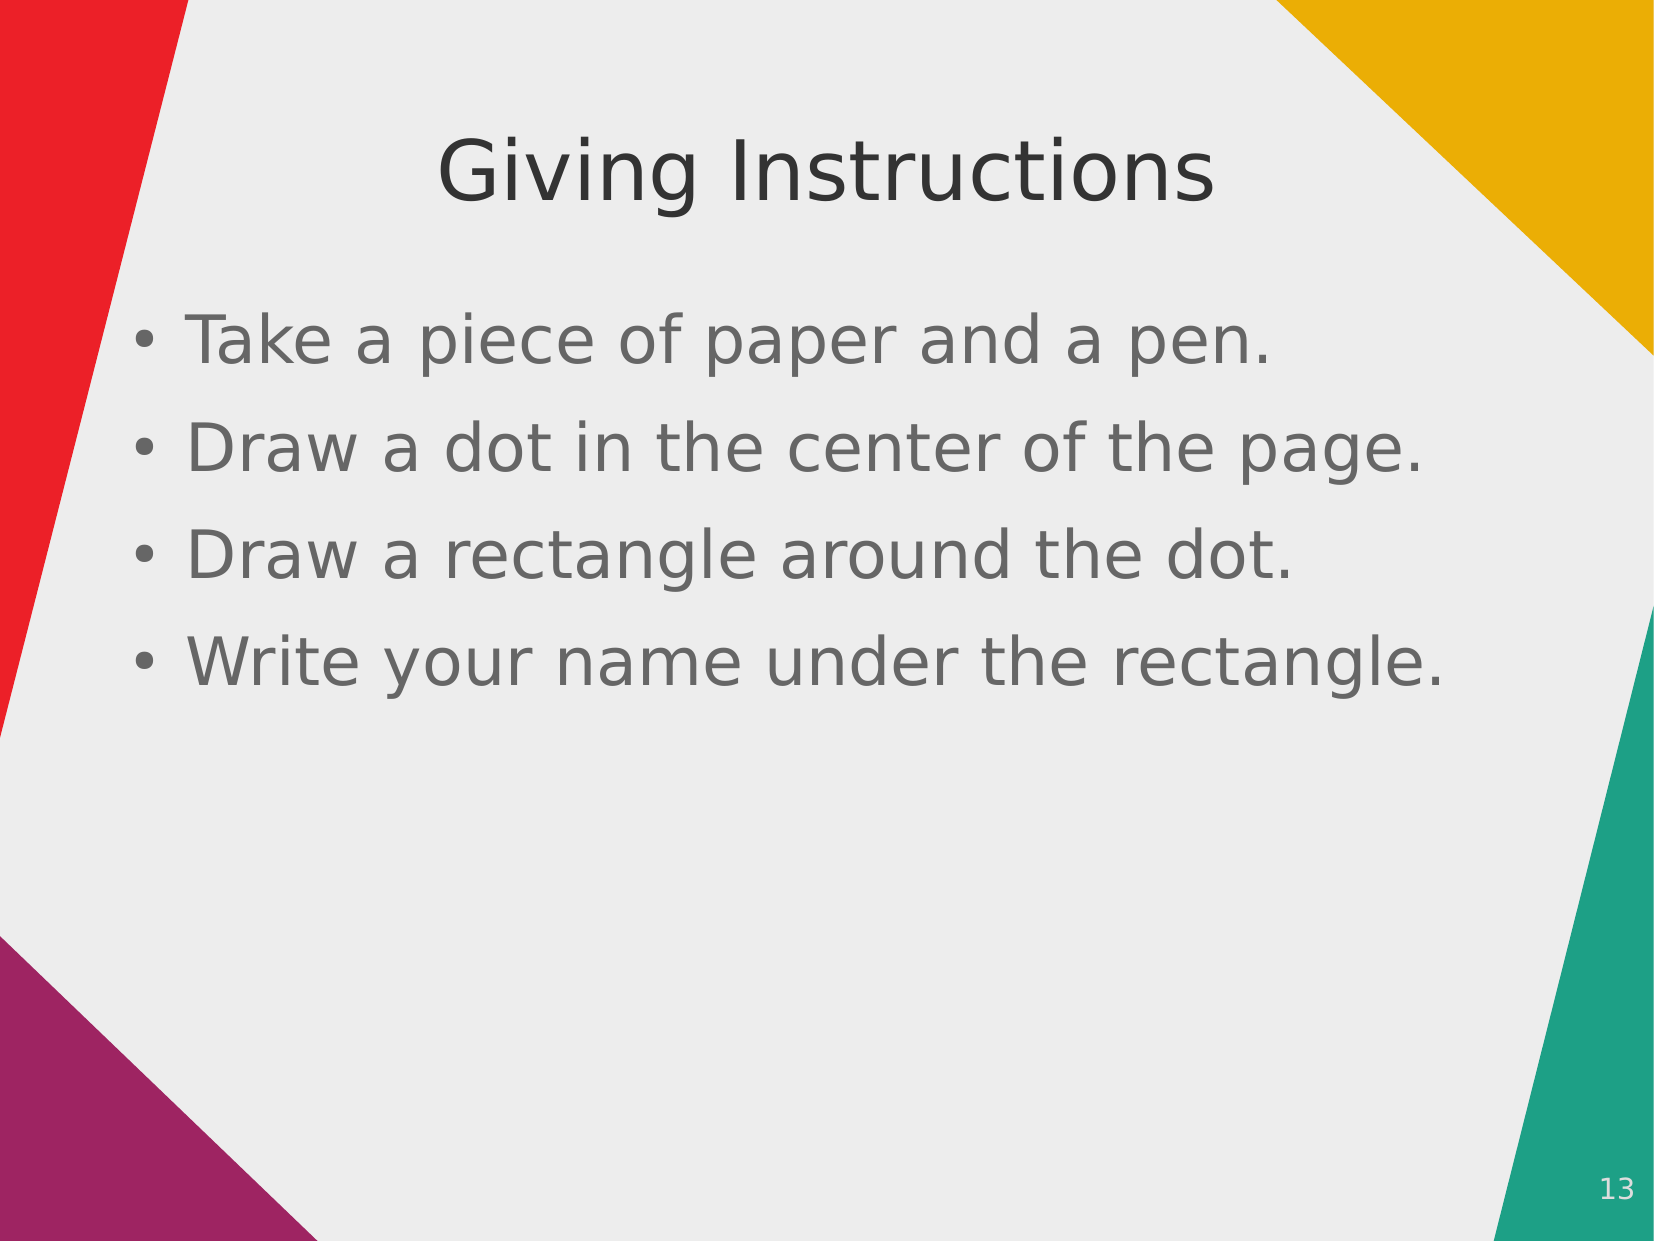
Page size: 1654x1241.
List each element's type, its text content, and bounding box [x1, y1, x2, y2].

list Take a piece of paper and a pen. Draw a dot in the center of the page. Draw a rectangle around the dot. Write your name under the rectangle. [114, 302, 1539, 1033]
title Giving Instructions [114, 73, 1539, 271]
